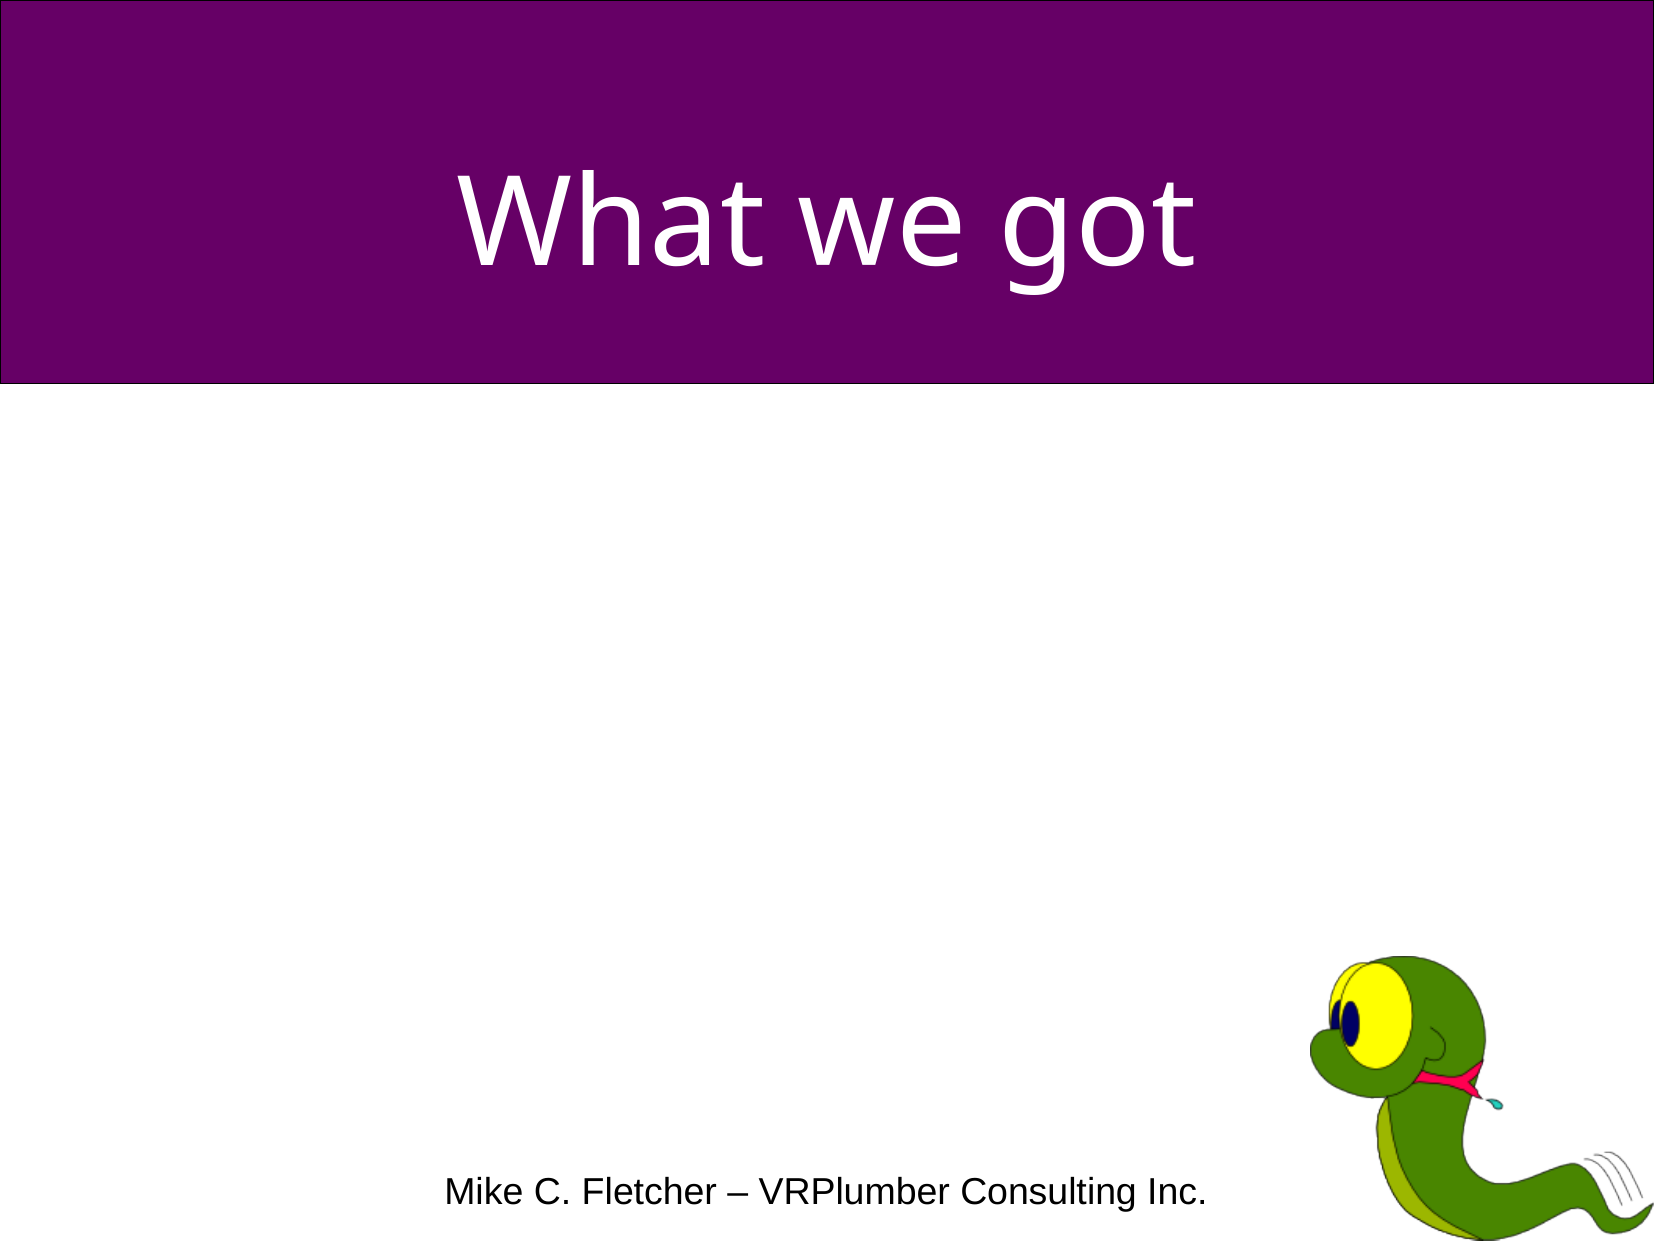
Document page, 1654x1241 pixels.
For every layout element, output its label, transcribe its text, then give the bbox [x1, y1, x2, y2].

picture [1310, 956, 1654, 1241]
title What we got [82, 49, 1571, 384]
